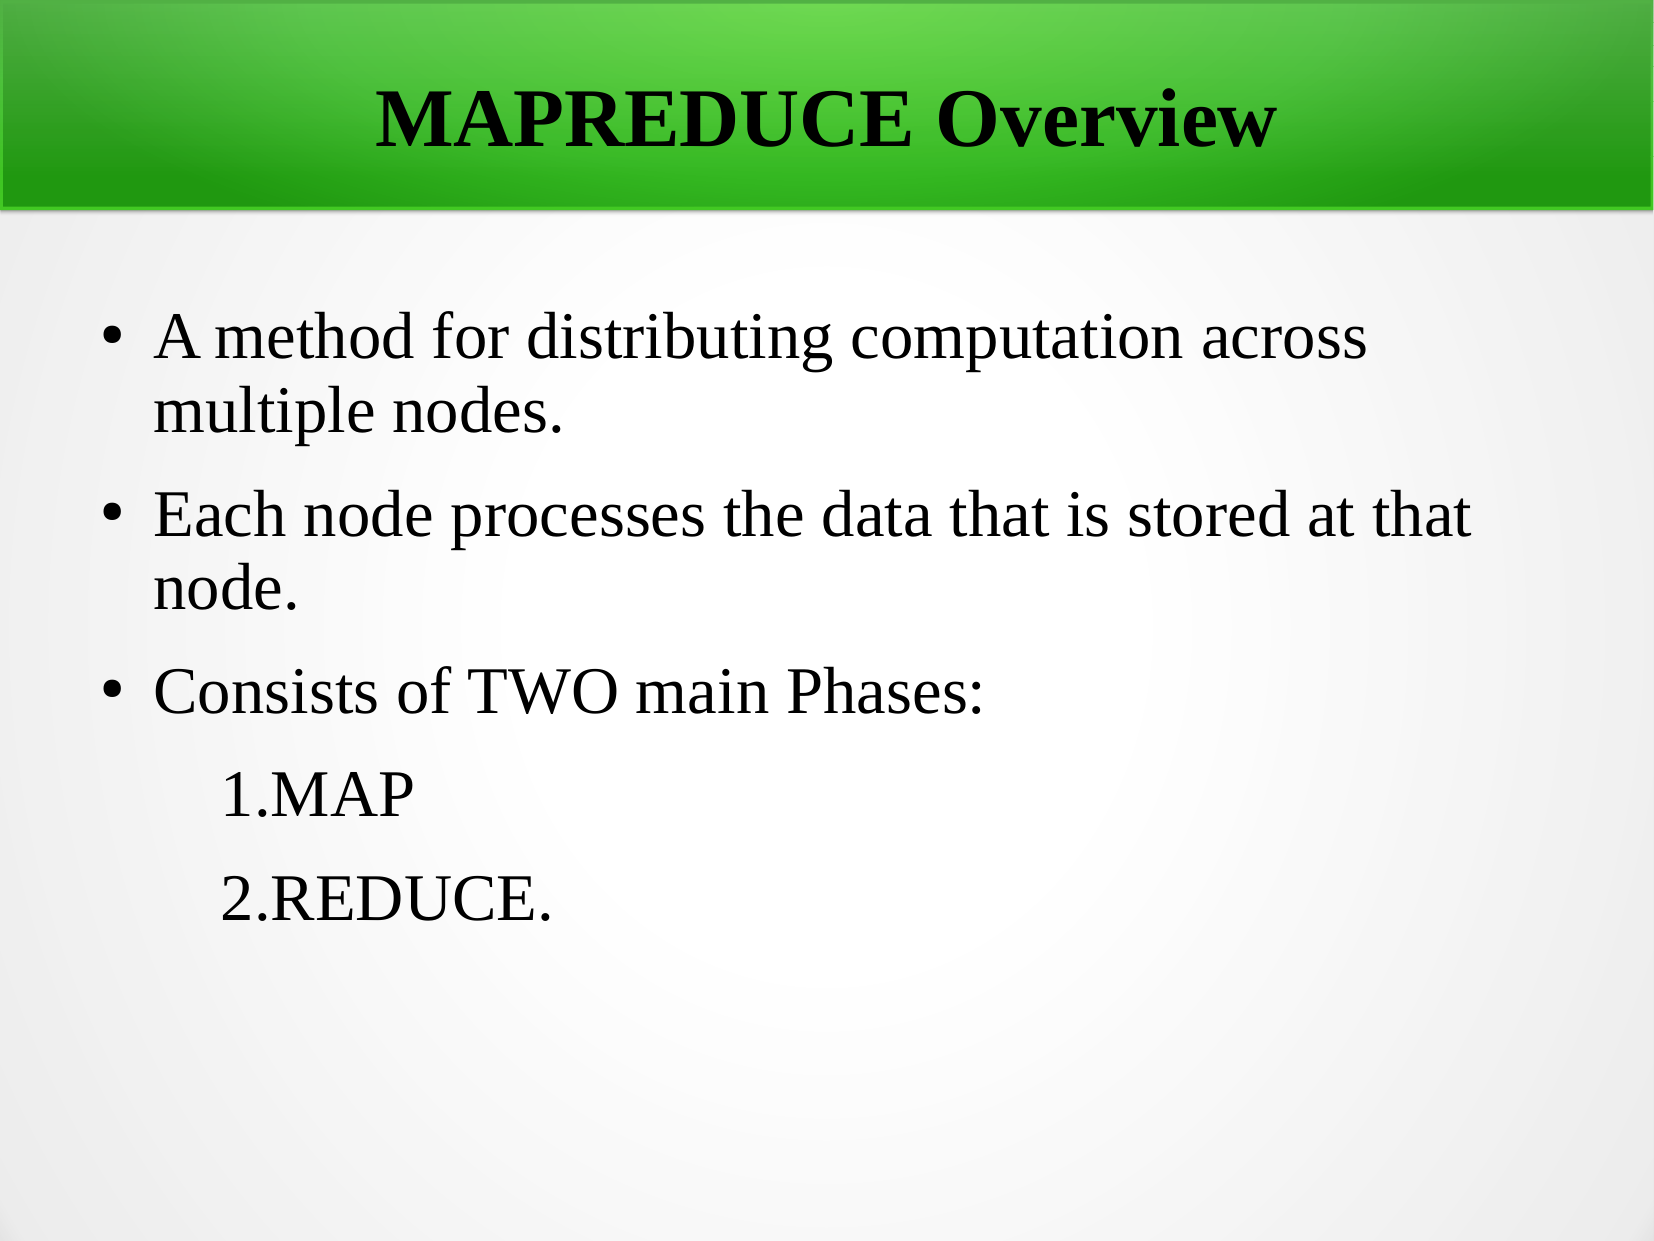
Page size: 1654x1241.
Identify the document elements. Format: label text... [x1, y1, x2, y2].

title MAPREDUCE Overview [82, 47, 1571, 189]
list A method for distributing computation across multiple nodes. Each node processes the data that is stored at that node. Consists of TWO main Phases: 1.MAP 2.REDUCE. [82, 299, 1571, 1019]
